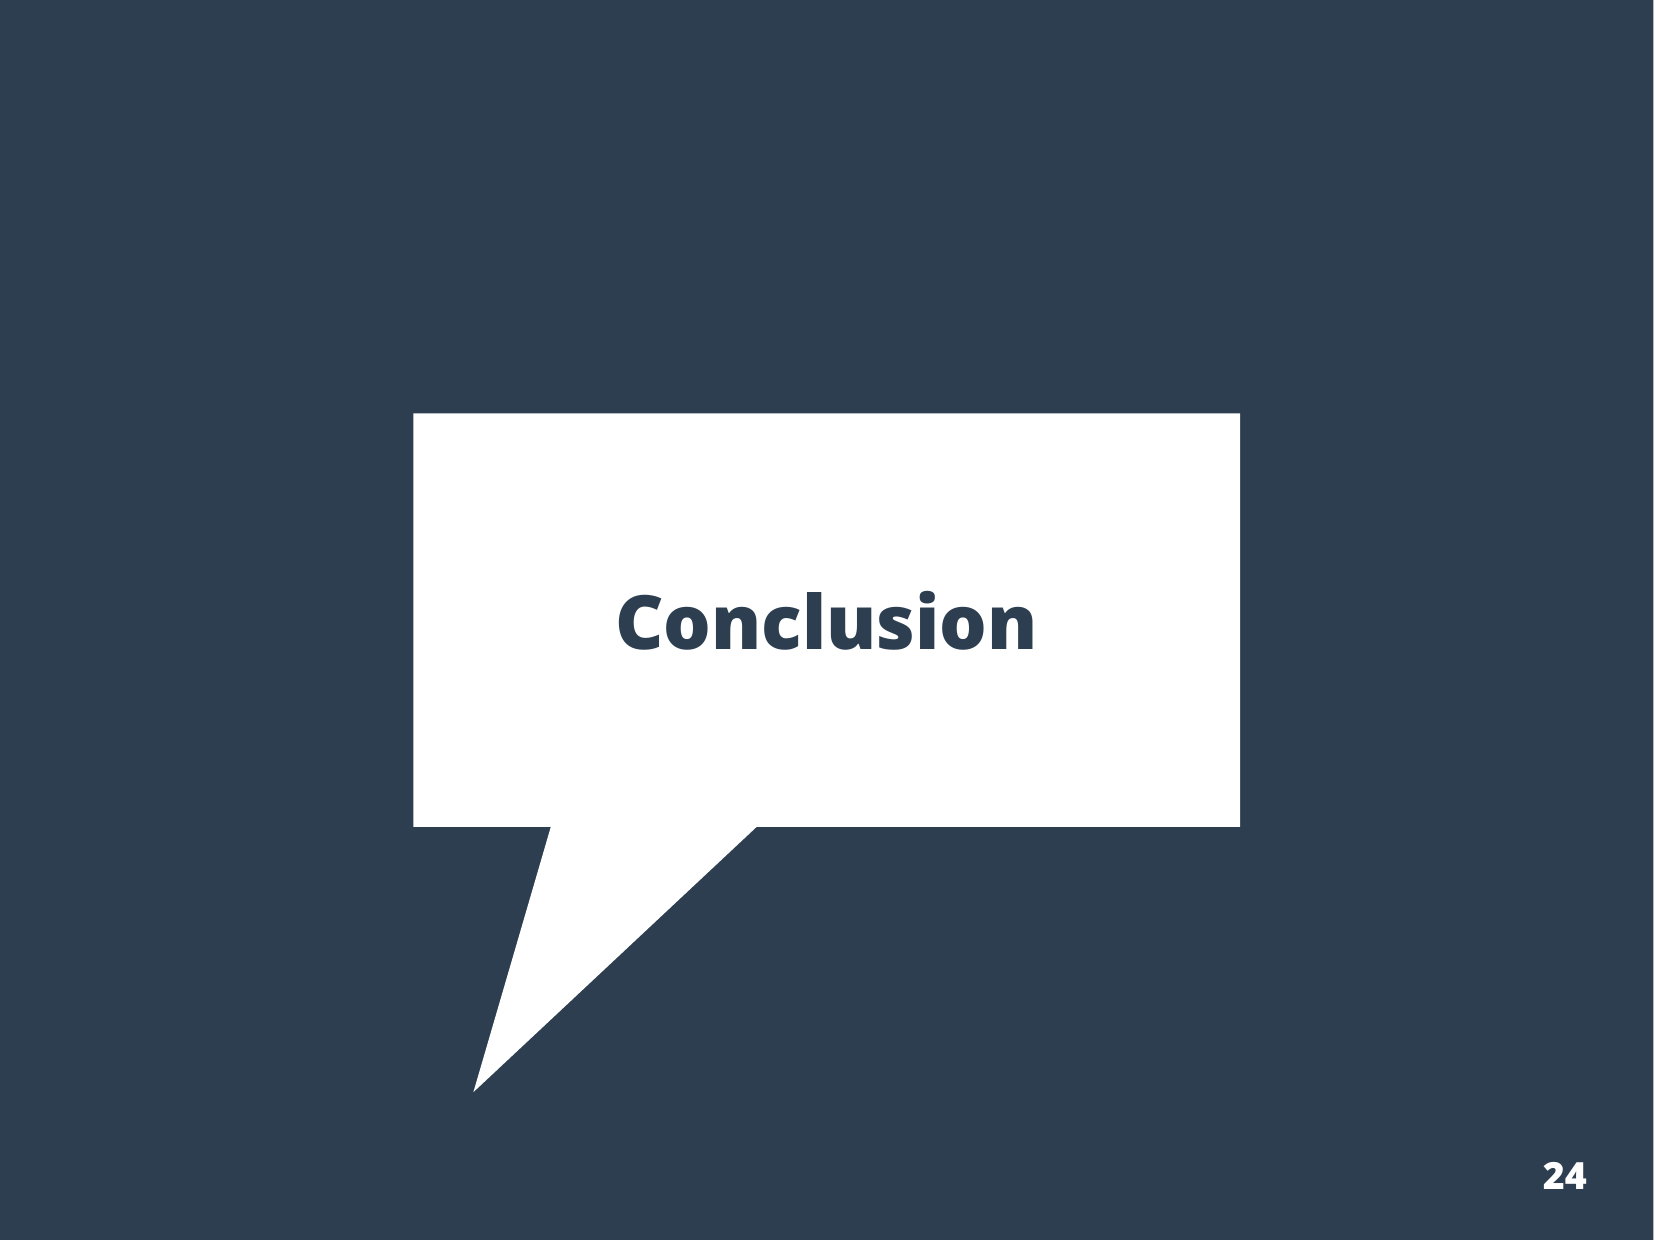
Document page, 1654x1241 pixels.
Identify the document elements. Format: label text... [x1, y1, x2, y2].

title Conclusion [442, 442, 1211, 798]
